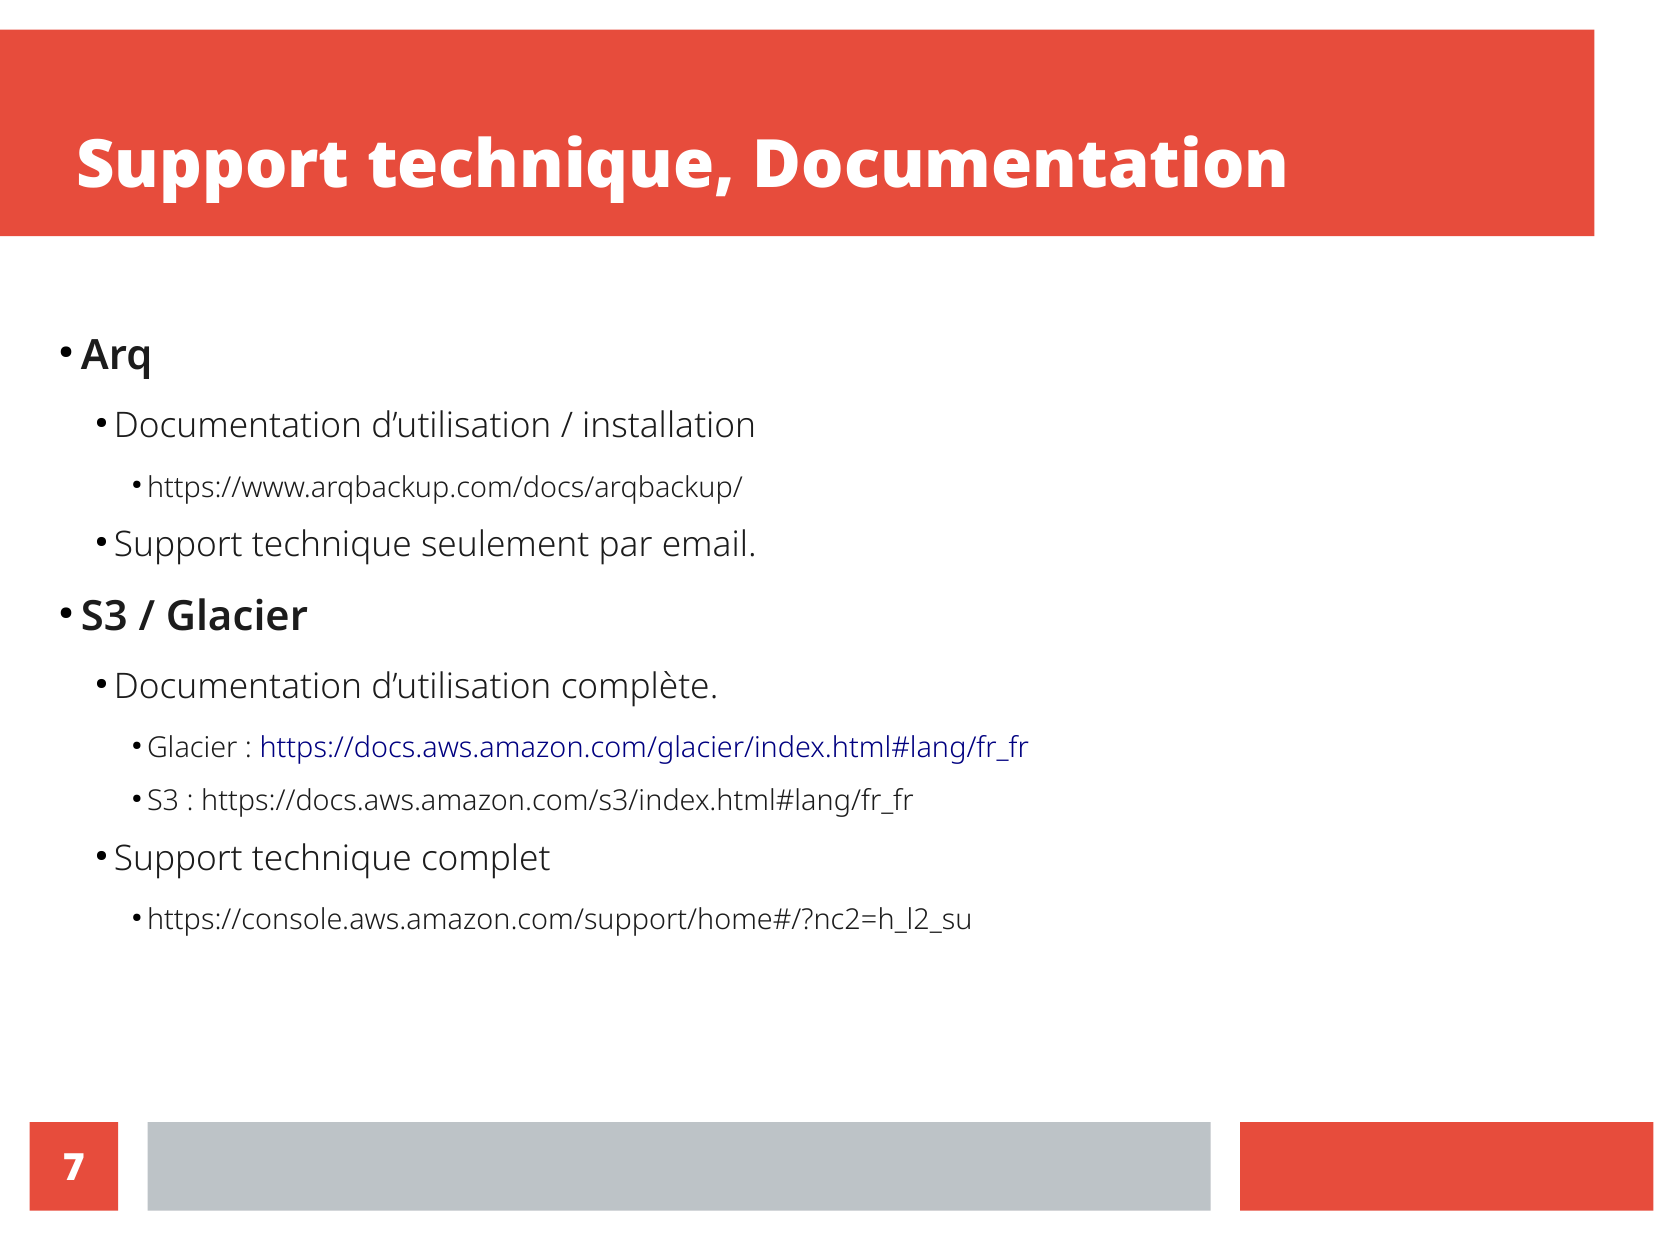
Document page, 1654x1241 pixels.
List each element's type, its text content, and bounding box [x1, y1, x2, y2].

title Support technique, Documentation [59, 59, 1595, 207]
list Arq Documentation d’utilisation / installation https://www.arqbackup.com/docs/arqbackup/ Support technique seulement par email. S3 / Glacier Documentation d’utilisation complète. Glacier : https://docs.aws.amazon.com/glacier/index.html#lang/fr_fr S3 : https://docs.aws.amazon.com/s3/index.html#lang/fr_fr Support technique complet https://console.aws.amazon.com/support/home#/?nc2=h_l2_su [59, 324, 1565, 1093]
